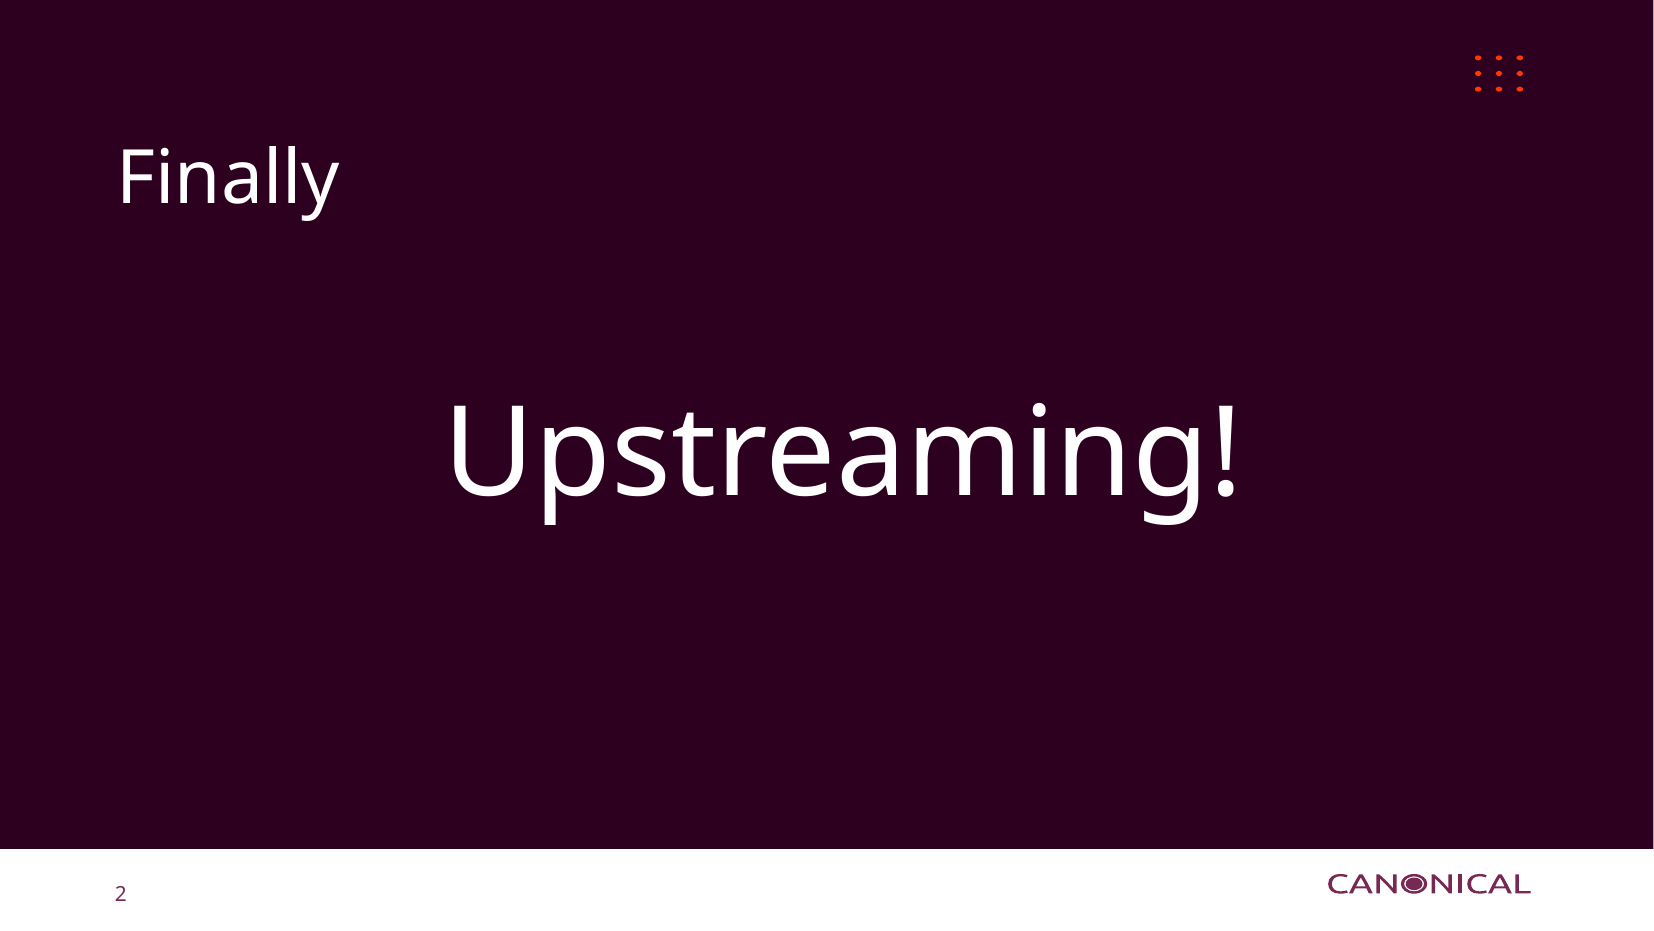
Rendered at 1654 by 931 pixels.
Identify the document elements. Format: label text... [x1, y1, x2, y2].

text_box Upstreaming! [428, 354, 1226, 510]
picture [0, 0, 1654, 849]
title Finally [116, 44, 1506, 305]
